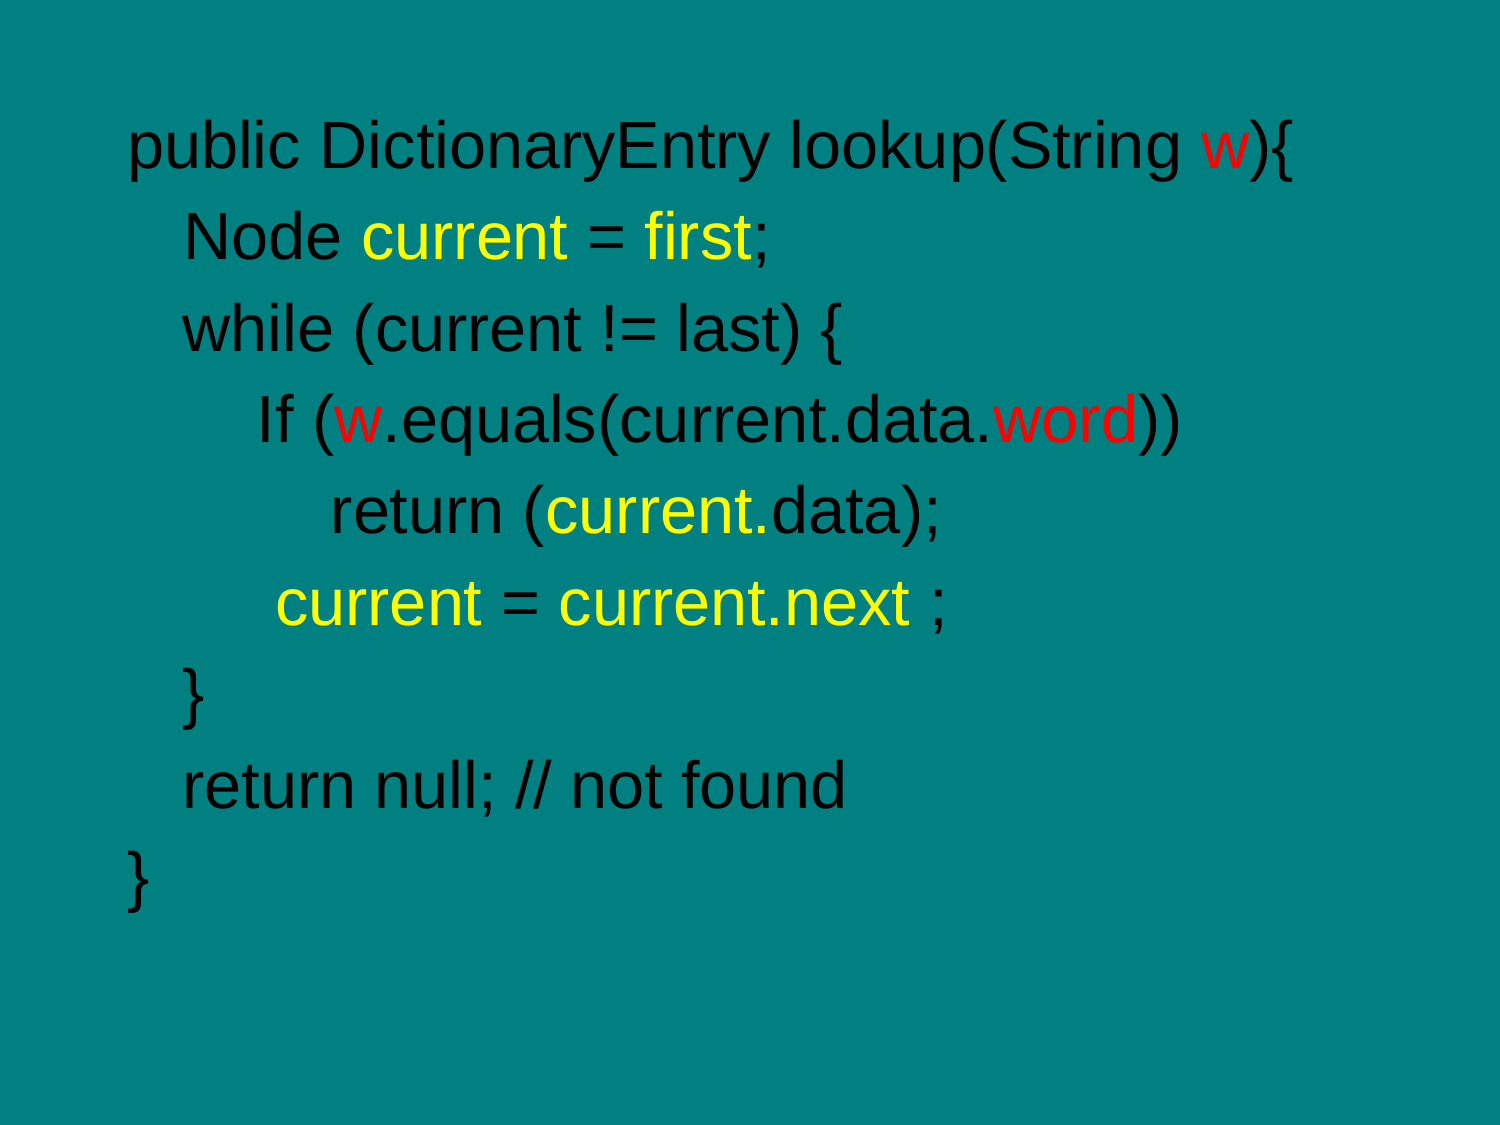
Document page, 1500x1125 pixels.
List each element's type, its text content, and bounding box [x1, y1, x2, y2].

list public DictionaryEntry lookup(String w){ Node current = first; while (current != last) { If (w.equals(current.data.word)) return (current.data); current = current.next ; } return null; // not found } [112, 99, 1463, 1001]
